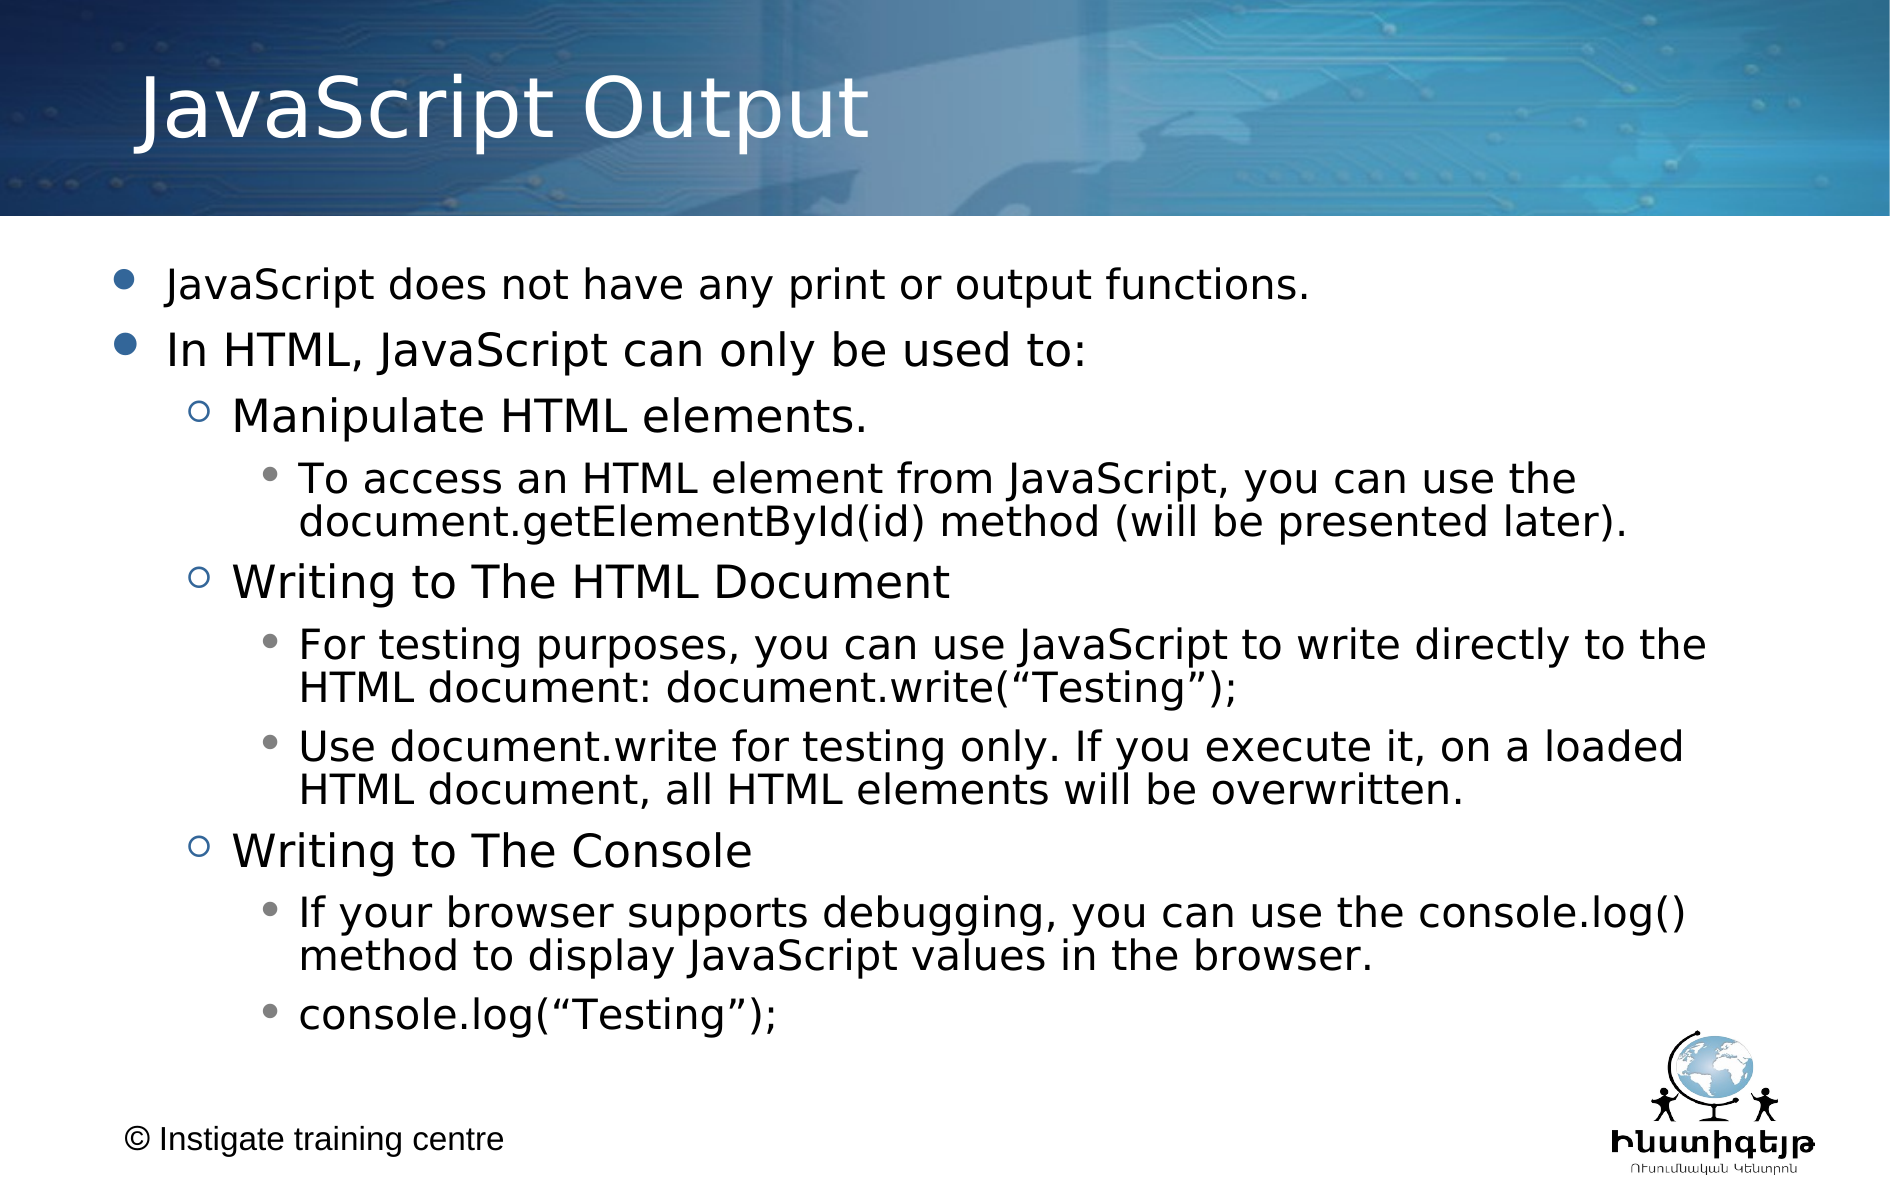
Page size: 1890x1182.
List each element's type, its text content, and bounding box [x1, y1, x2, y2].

picture [1612, 1030, 1815, 1175]
list JavaScript does not have any print or output functions. In HTML, JavaScript can only be used to: Manipulate HTML elements. To access an HTML element from JavaScript, you can use the document.getElementById(id) method (will be presented later). Writing to The HTML Document For testing purposes, you can use JavaScript to write directly to the HTML document: document.write(“Testing”); Use document.write for testing only. If you execute it, on a loaded HTML document, all HTML elements will be overwritten. Writing to The Console If your browser supports debugging, you can use the console.log() method to display JavaScript values in the browser. console.log(“Testing”); [110, 264, 1801, 293]
picture [0, 0, 1890, 216]
